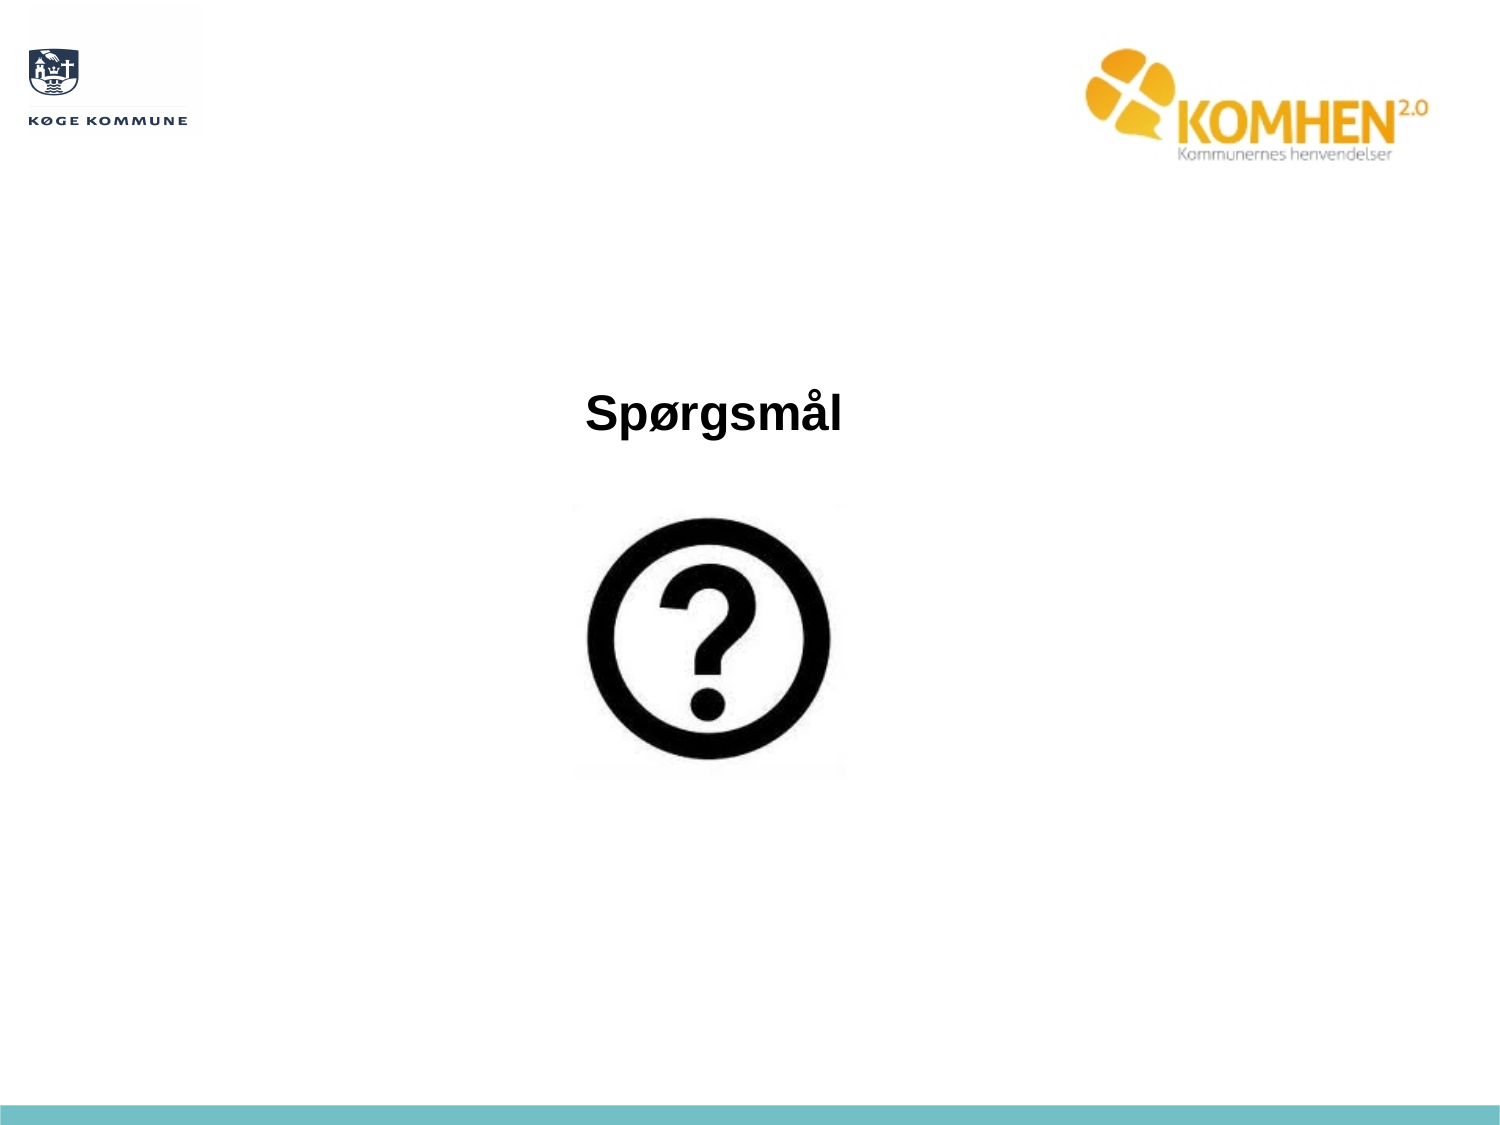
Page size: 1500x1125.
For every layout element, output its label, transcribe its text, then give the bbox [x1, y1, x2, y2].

picture [572, 503, 847, 780]
picture [29, 5, 202, 136]
picture [1069, 30, 1440, 186]
text_box [0, 1105, 1500, 1125]
text_box Spørgsmål [147, 373, 1282, 449]
